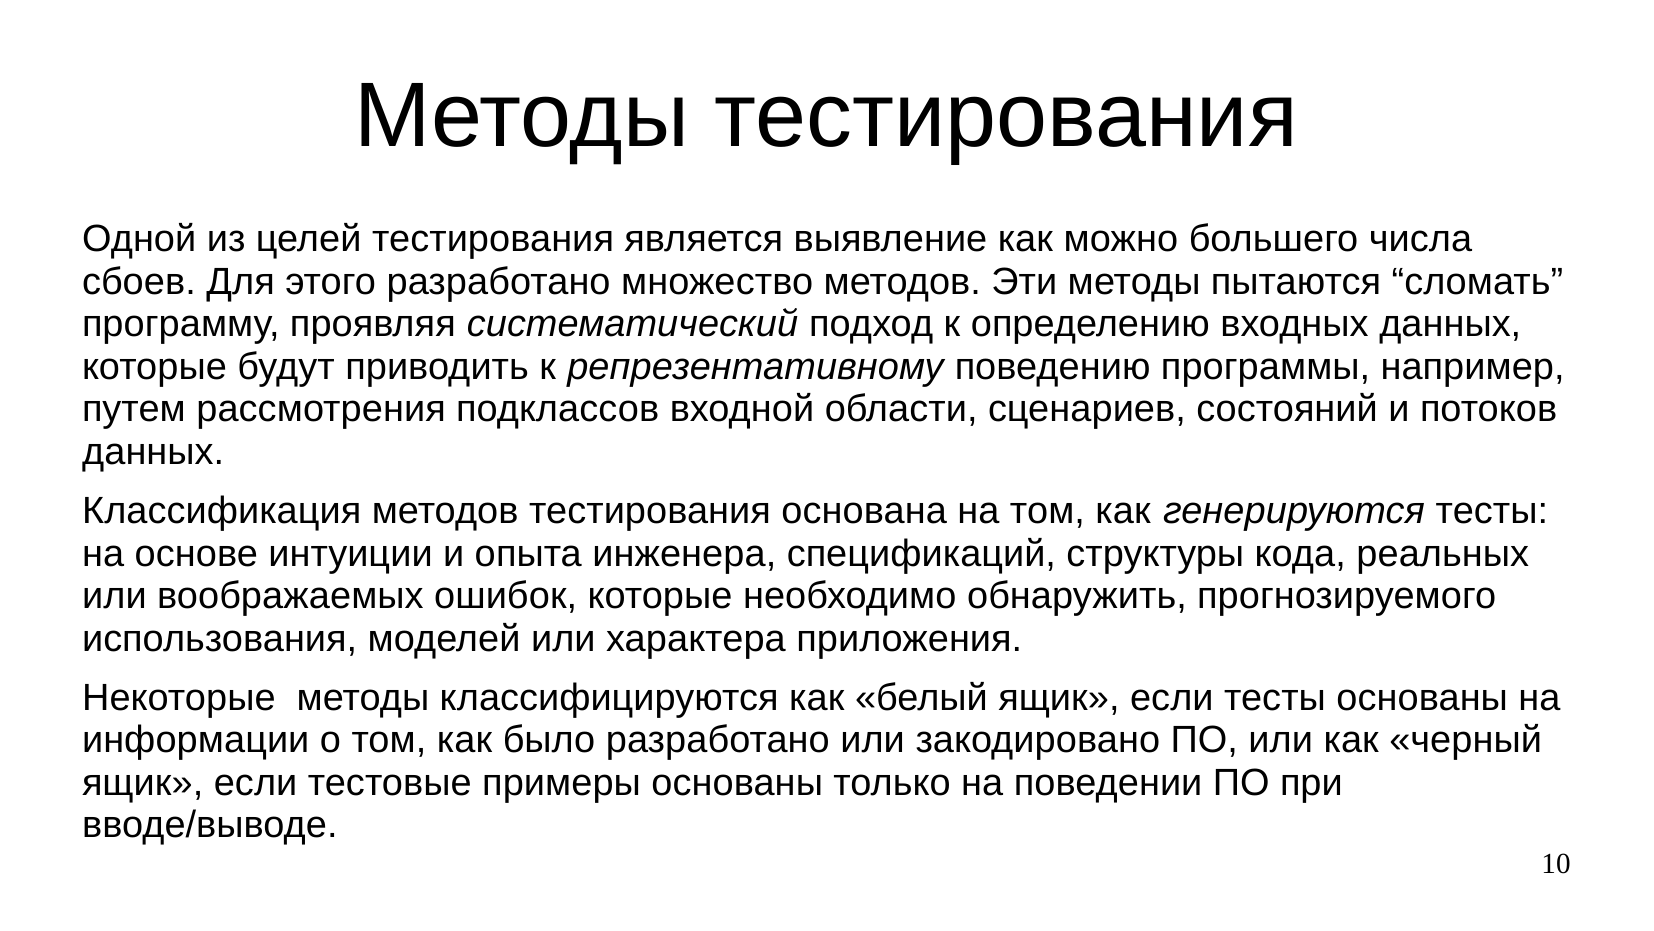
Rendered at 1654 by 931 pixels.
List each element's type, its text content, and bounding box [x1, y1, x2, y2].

list Одной из целей тестирования является выявление как можно большего числа сбоев. Для этого разработано множество методов. Эти методы пытаются “сломать” программу, проявляя систематический подход к определению входных данных, которые будут приводить к репрезентативному поведению программы, например, путем рассмотрения подклассов входной области, сценариев, состояний и потоков данных. Классификация методов тестирования основана на том, как генерируются тесты: на основе интуиции и опыта инженера, спецификаций, структуры кода, реальных или воображаемых ошибок, которые необходимо обнаружить, прогнозируемого использования, моделей или характера приложения. Некоторые методы классифицируются как «белый ящик», если тесты основаны на информации о том, как было разработано или закодировано ПО, или как «черный ящик», если тестовые примеры основаны только на поведении ПО при вводе/выводе. [82, 217, 1571, 857]
title Методы тестирования [82, 37, 1571, 193]
